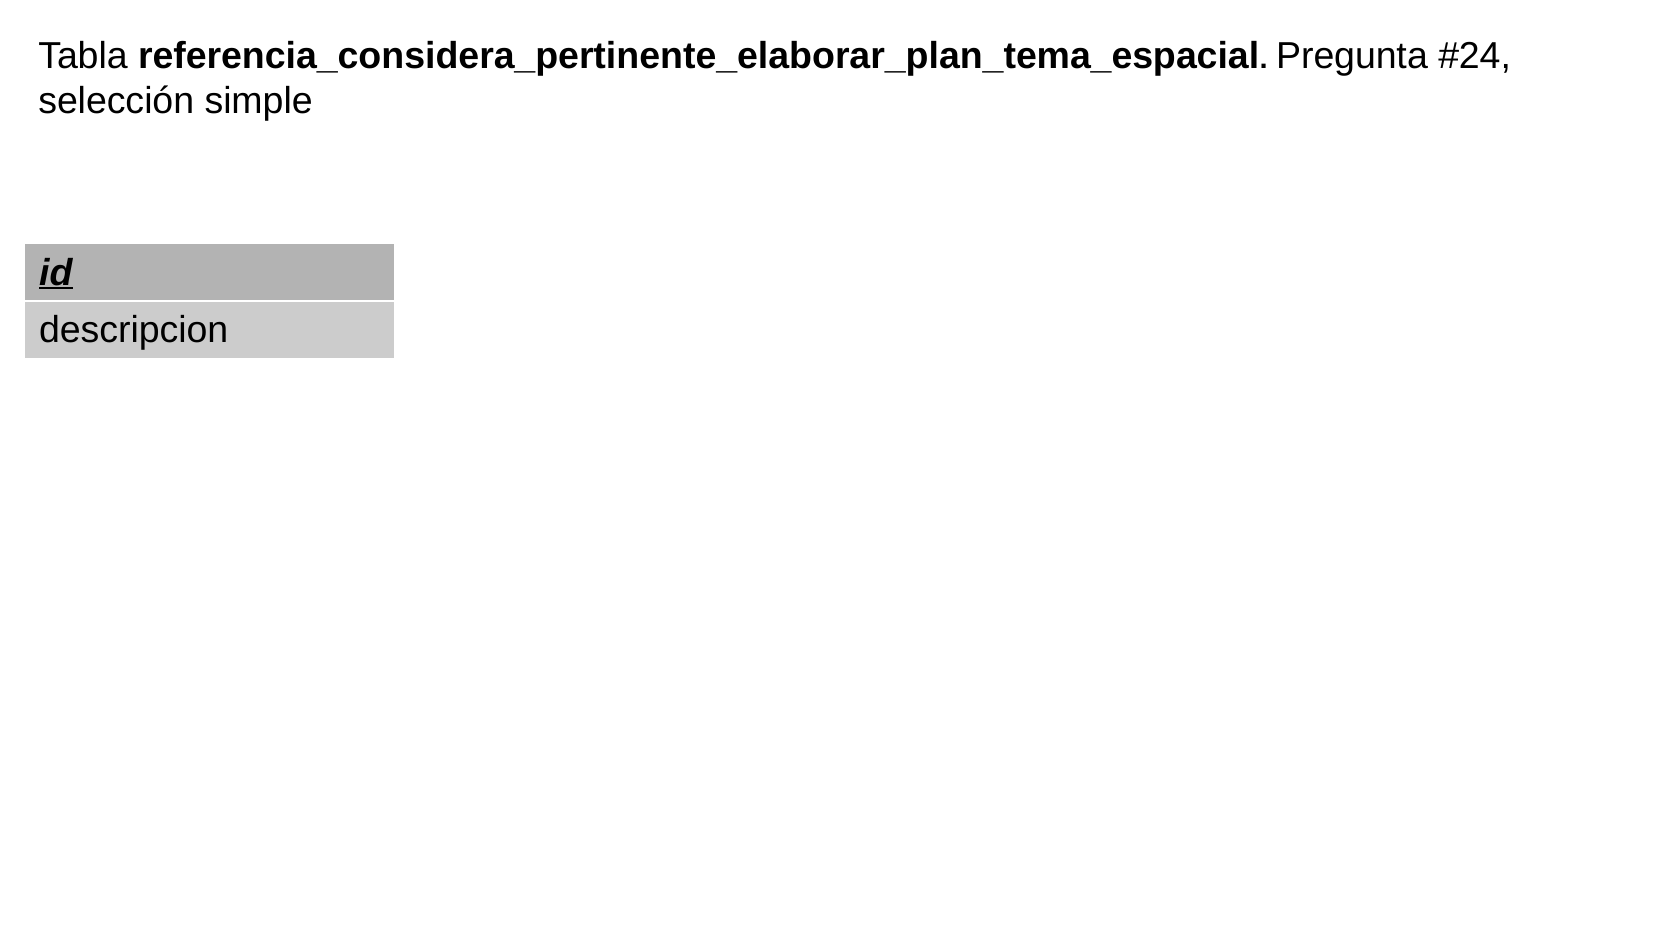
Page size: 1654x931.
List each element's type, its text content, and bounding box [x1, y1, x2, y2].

table_header id [25, 244, 394, 300]
text_box Tabla referencia_considera_pertinente_elaborar_plan_tema_espacial. Pregunta #24, selección simple [23, 23, 1618, 165]
table_cell descripcion [25, 302, 394, 358]
